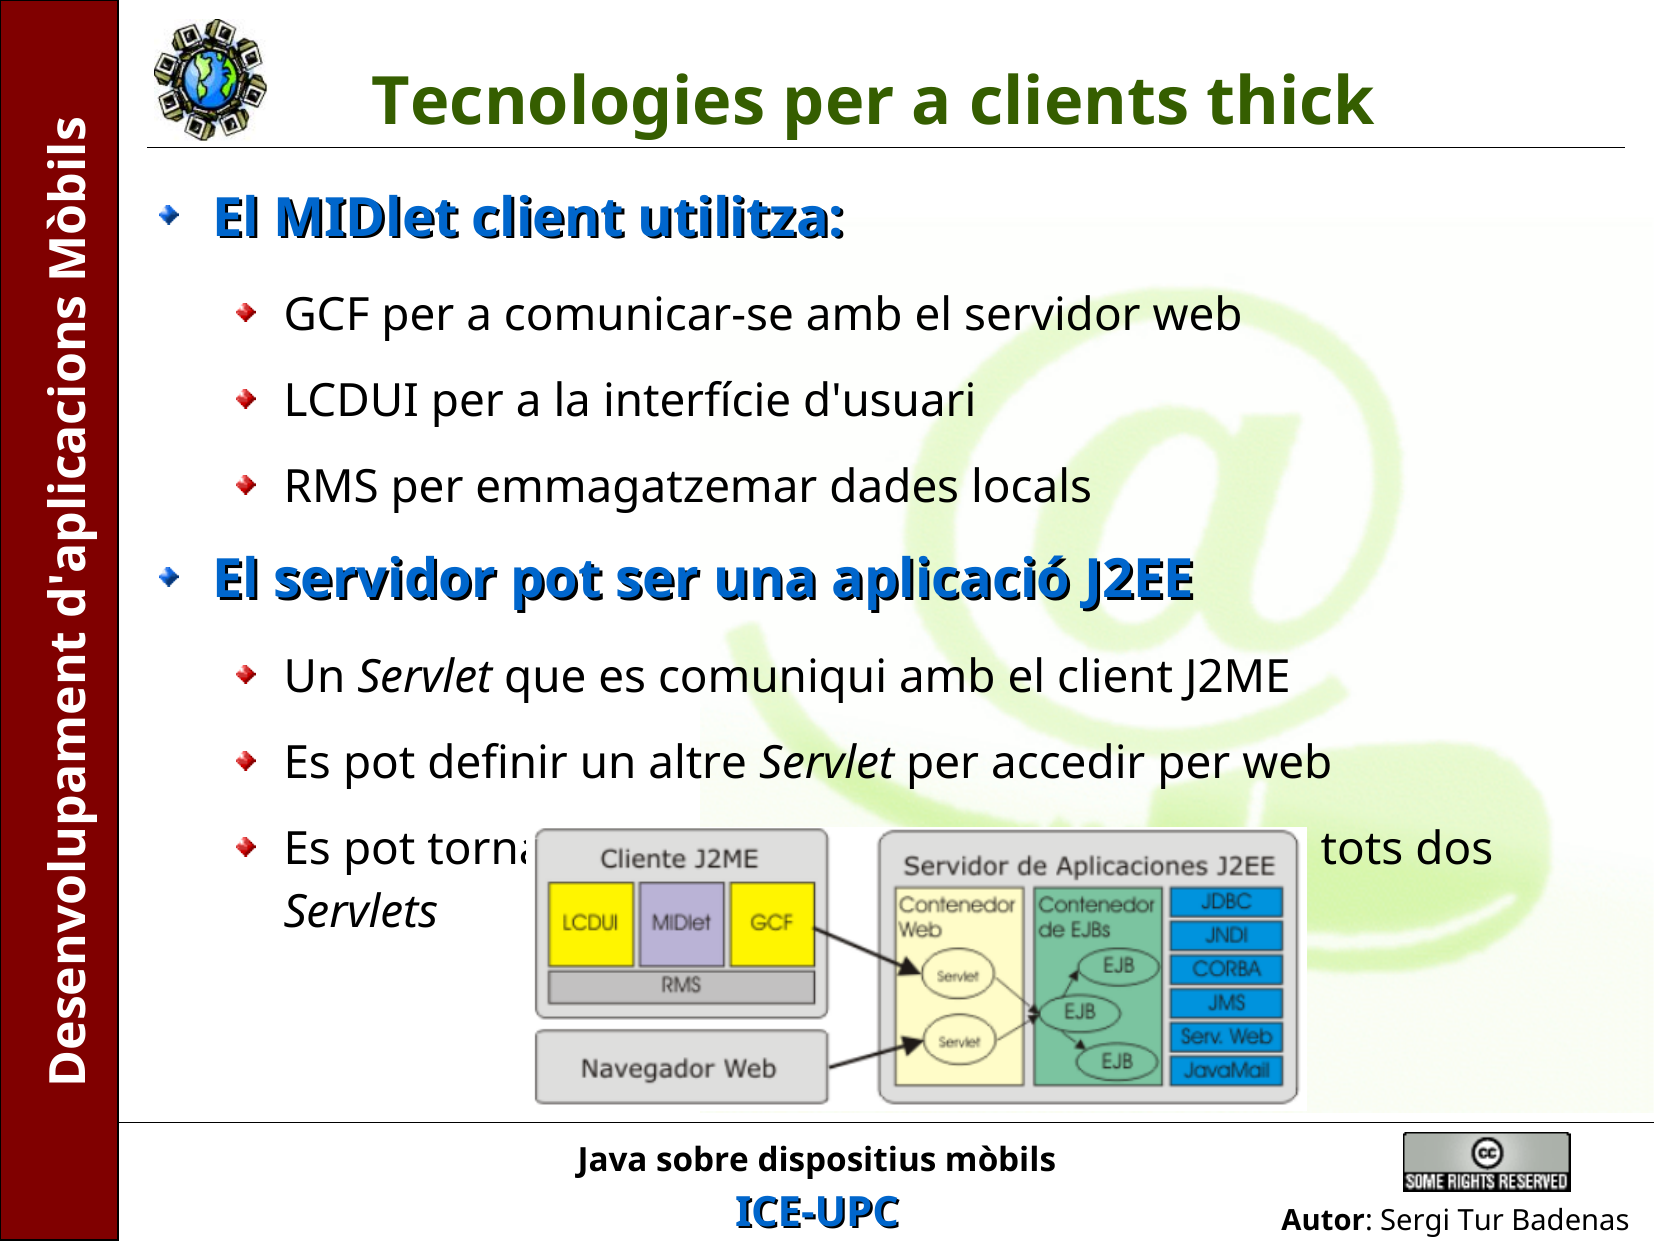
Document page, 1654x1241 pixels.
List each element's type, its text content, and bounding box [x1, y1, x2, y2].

picture [1403, 1132, 1571, 1192]
title Tecnologies per a clients thick [129, 56, 1619, 141]
picture [154, 19, 268, 56]
picture [526, 217, 1654, 1113]
list El MIDlet client utilitza: GCF per a comunicar-se amb el servidor web LCDUI per a la interfície d'usuari RMS per emmagatzemar dades locals El servidor pot ser una aplicació J2EE Un Servlet que es comuniqui amb el client J2ME Es pot definir un altre Servlet per accedir per web Es pot tornar a utilitzar la lògica de negoci per a tots dos Servlets [141, 177, 1630, 1013]
